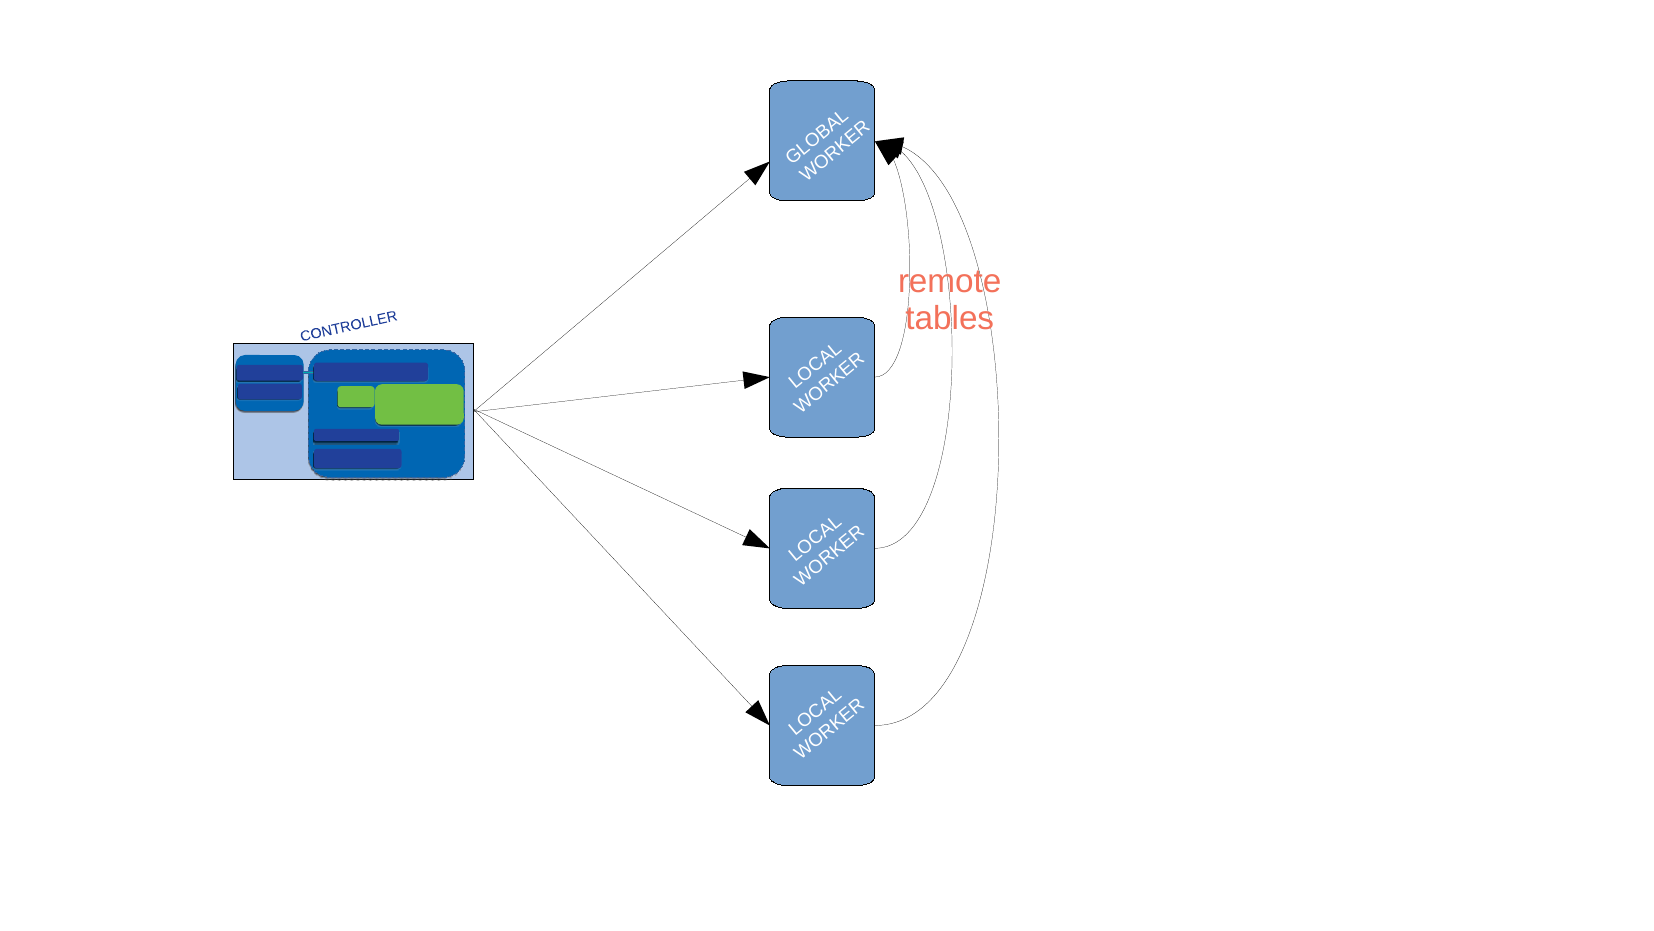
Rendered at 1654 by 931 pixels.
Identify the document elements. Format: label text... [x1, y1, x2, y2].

text_box [233, 343, 474, 480]
text_box remote tables [883, 254, 1017, 381]
text_box [769, 488, 843, 548]
text_box [769, 80, 852, 149]
text_box [769, 667, 875, 786]
text_box CONTROLLER [278, 294, 419, 359]
text_box [801, 371, 810, 378]
text_box [769, 665, 838, 722]
text_box LOCAL WORKER [746, 649, 871, 757]
text_box GLOBAL WORKER [763, 61, 888, 169]
text_box LOCAL WORKER [746, 303, 871, 411]
text_box [769, 88, 875, 201]
text_box [809, 137, 817, 144]
text_box LOCAL WORKER [746, 476, 871, 584]
text_box [801, 544, 810, 551]
text_box [769, 317, 840, 376]
text_box [821, 130, 828, 137]
text_box [789, 154, 798, 160]
text_box [769, 319, 875, 438]
text_box [801, 717, 810, 724]
text_box [769, 491, 875, 609]
